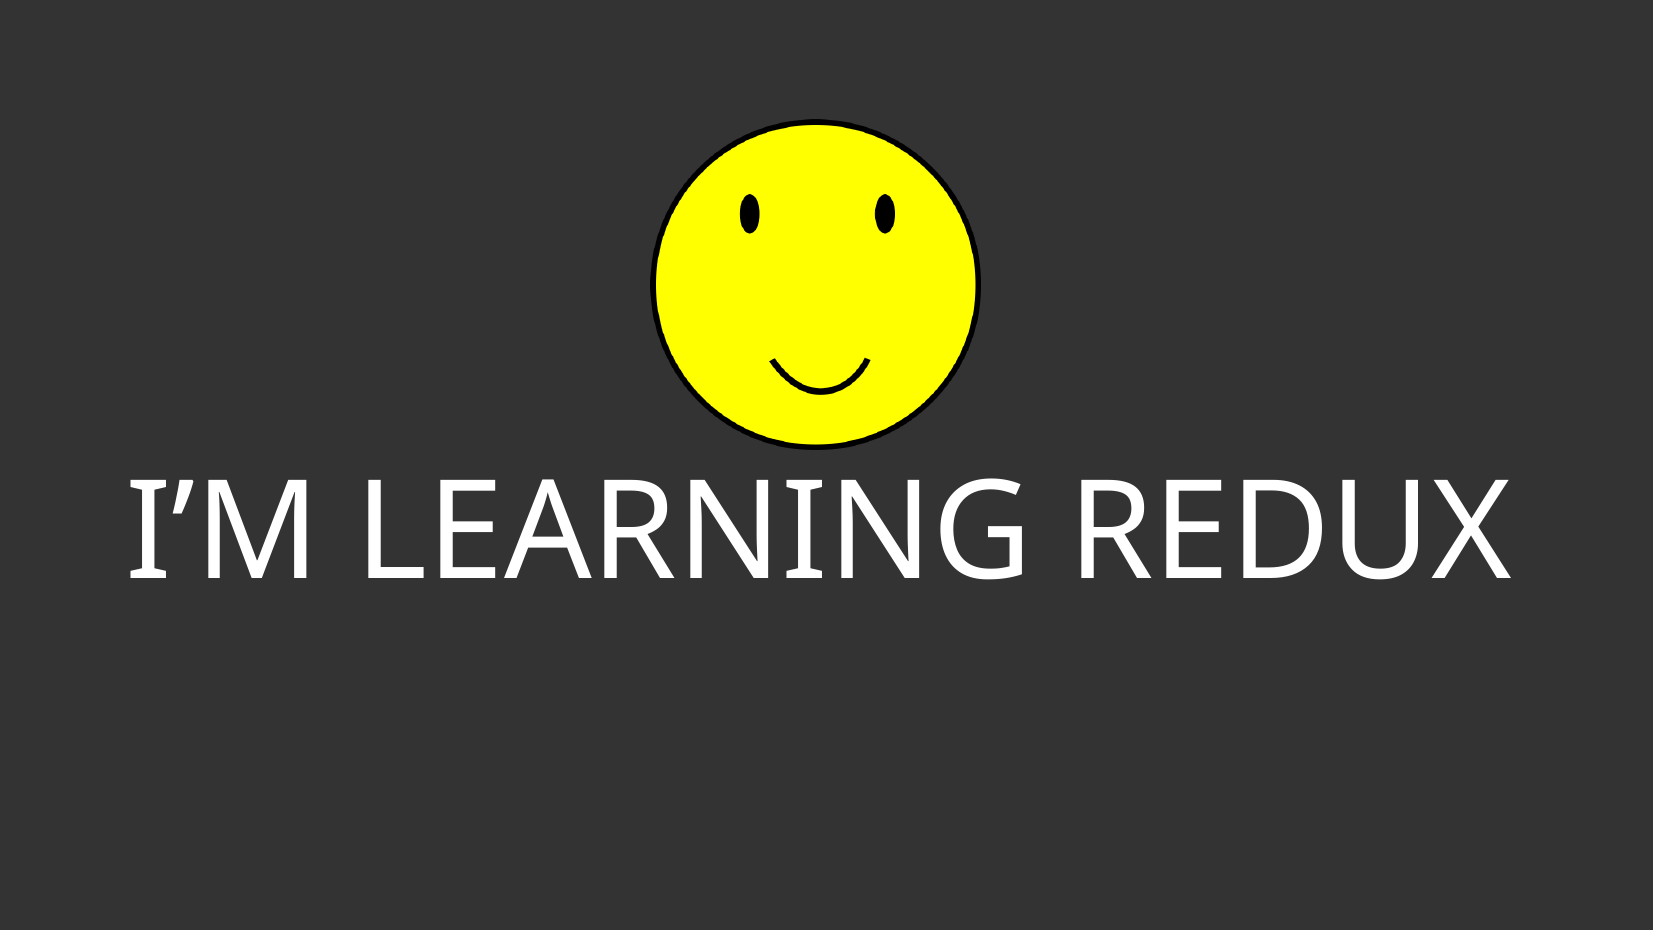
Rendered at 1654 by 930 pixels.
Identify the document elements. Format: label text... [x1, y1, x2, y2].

subtitle I’M LEARNING REDUX [75, 165, 1563, 886]
picture [650, 119, 981, 450]
